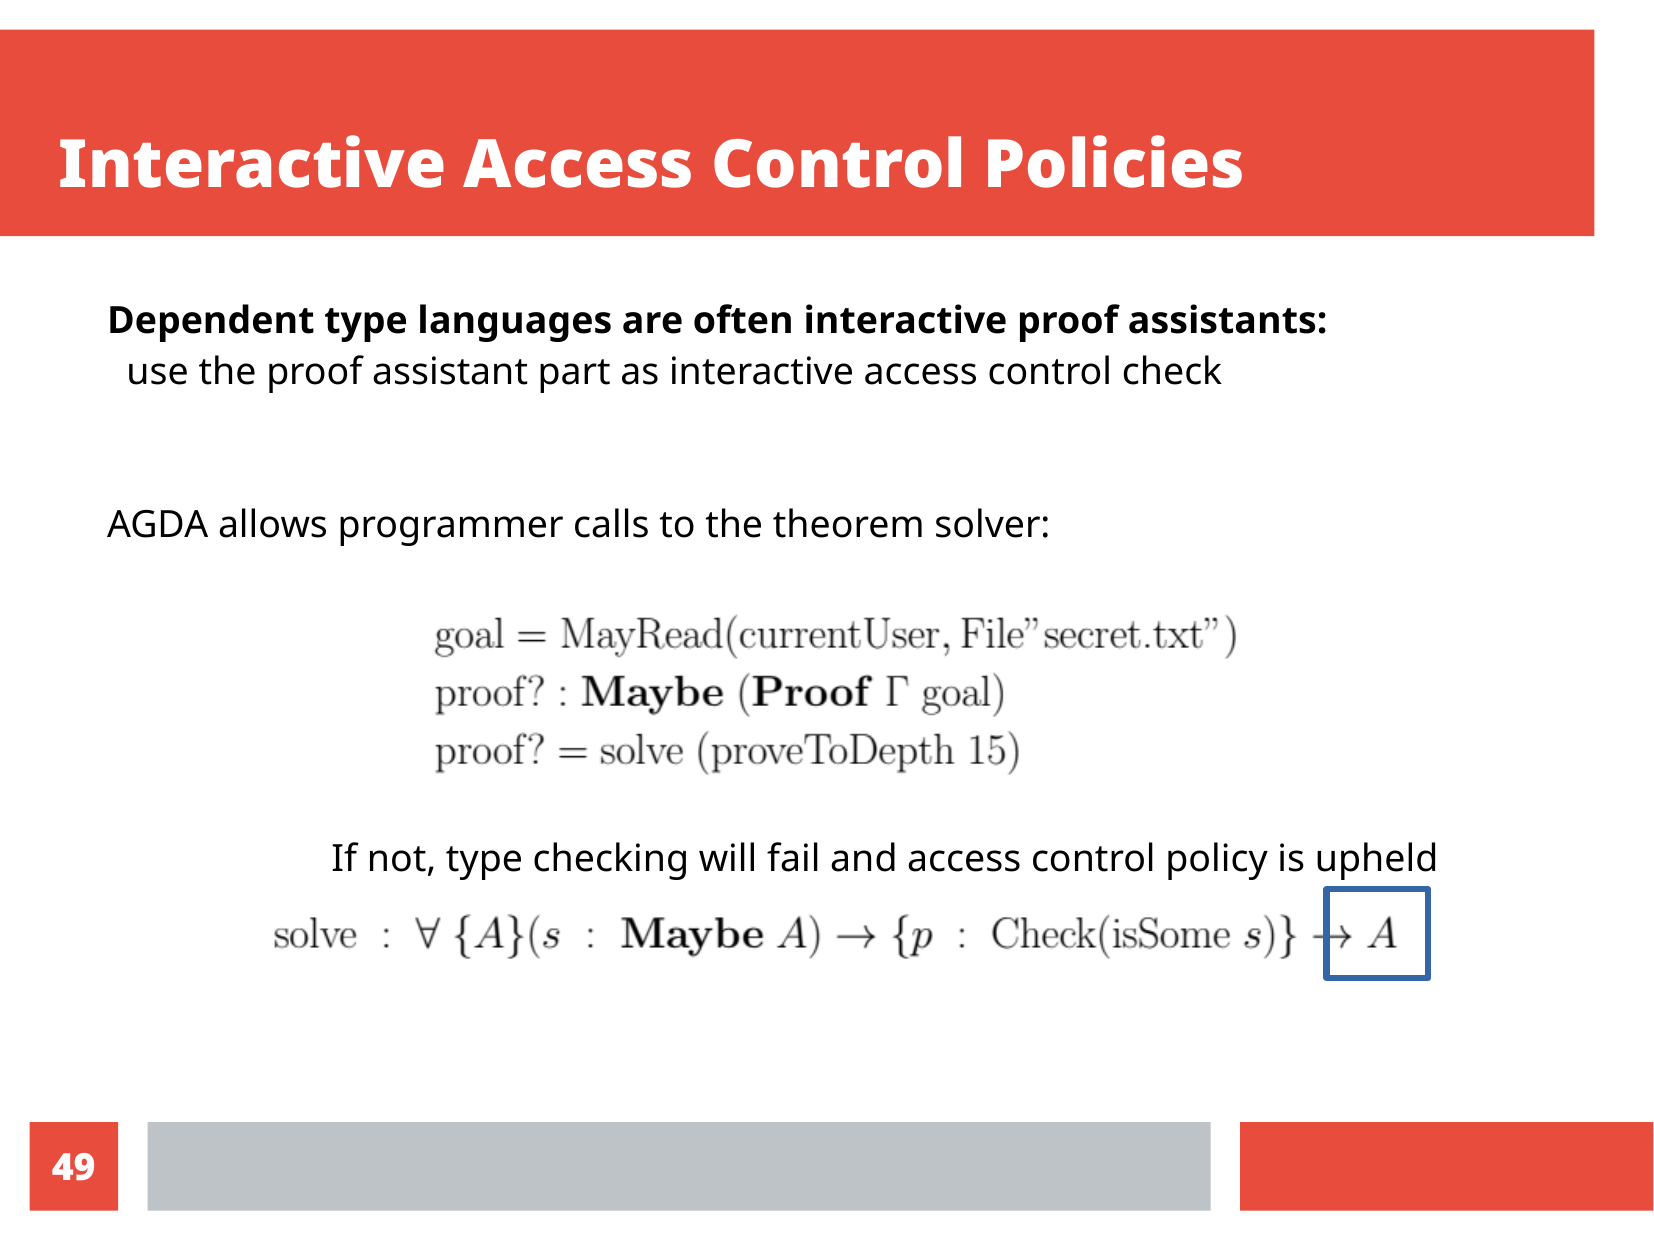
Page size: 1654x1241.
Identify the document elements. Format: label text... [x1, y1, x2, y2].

picture [264, 905, 1323, 970]
text_box If not, type checking will fail and access control policy is upheld [316, 824, 1543, 883]
picture [425, 604, 1247, 786]
title Interactive Access Control Policies [59, 59, 1595, 207]
picture [1330, 905, 1408, 970]
text_box Dependent type languages are often interactive proof assistants: use the proof assistant part as interactive access control check AGDA allows programmer calls to the theorem solver: [92, 286, 1513, 519]
